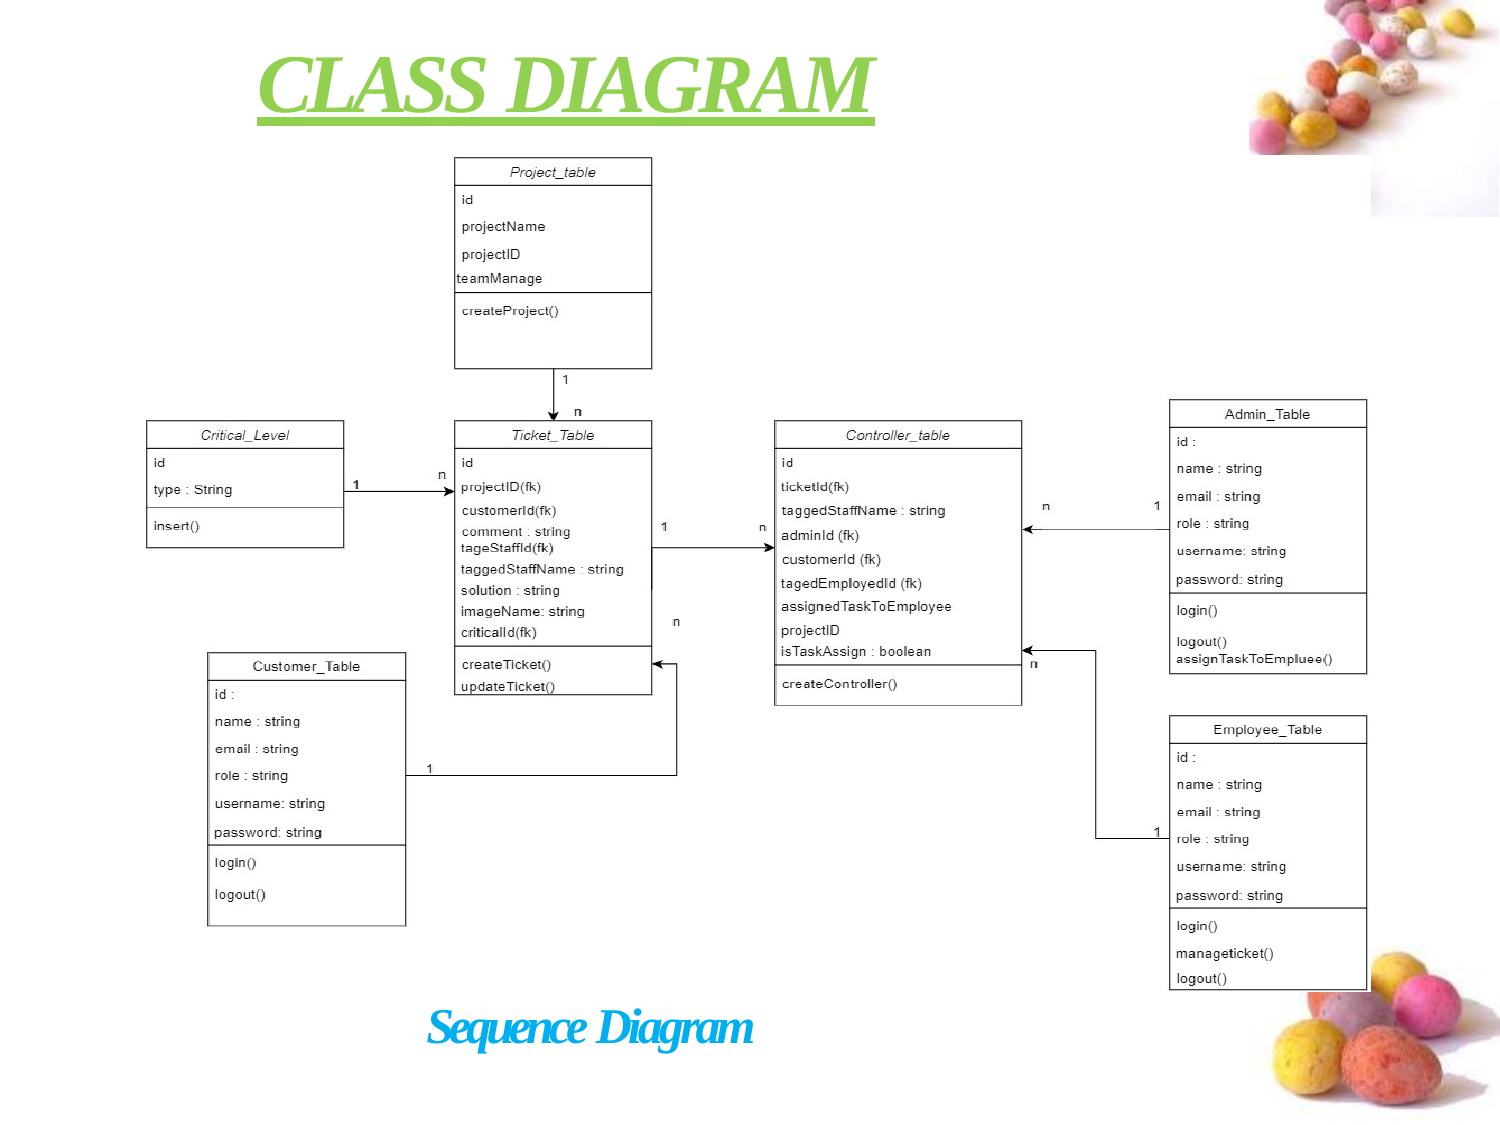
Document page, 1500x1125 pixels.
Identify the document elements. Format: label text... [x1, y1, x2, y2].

text_box Sequence Diagram [255, 992, 1146, 1054]
title CLASS DIAGRAM [255, 26, 1205, 155]
picture [144, 0, 1500, 1122]
